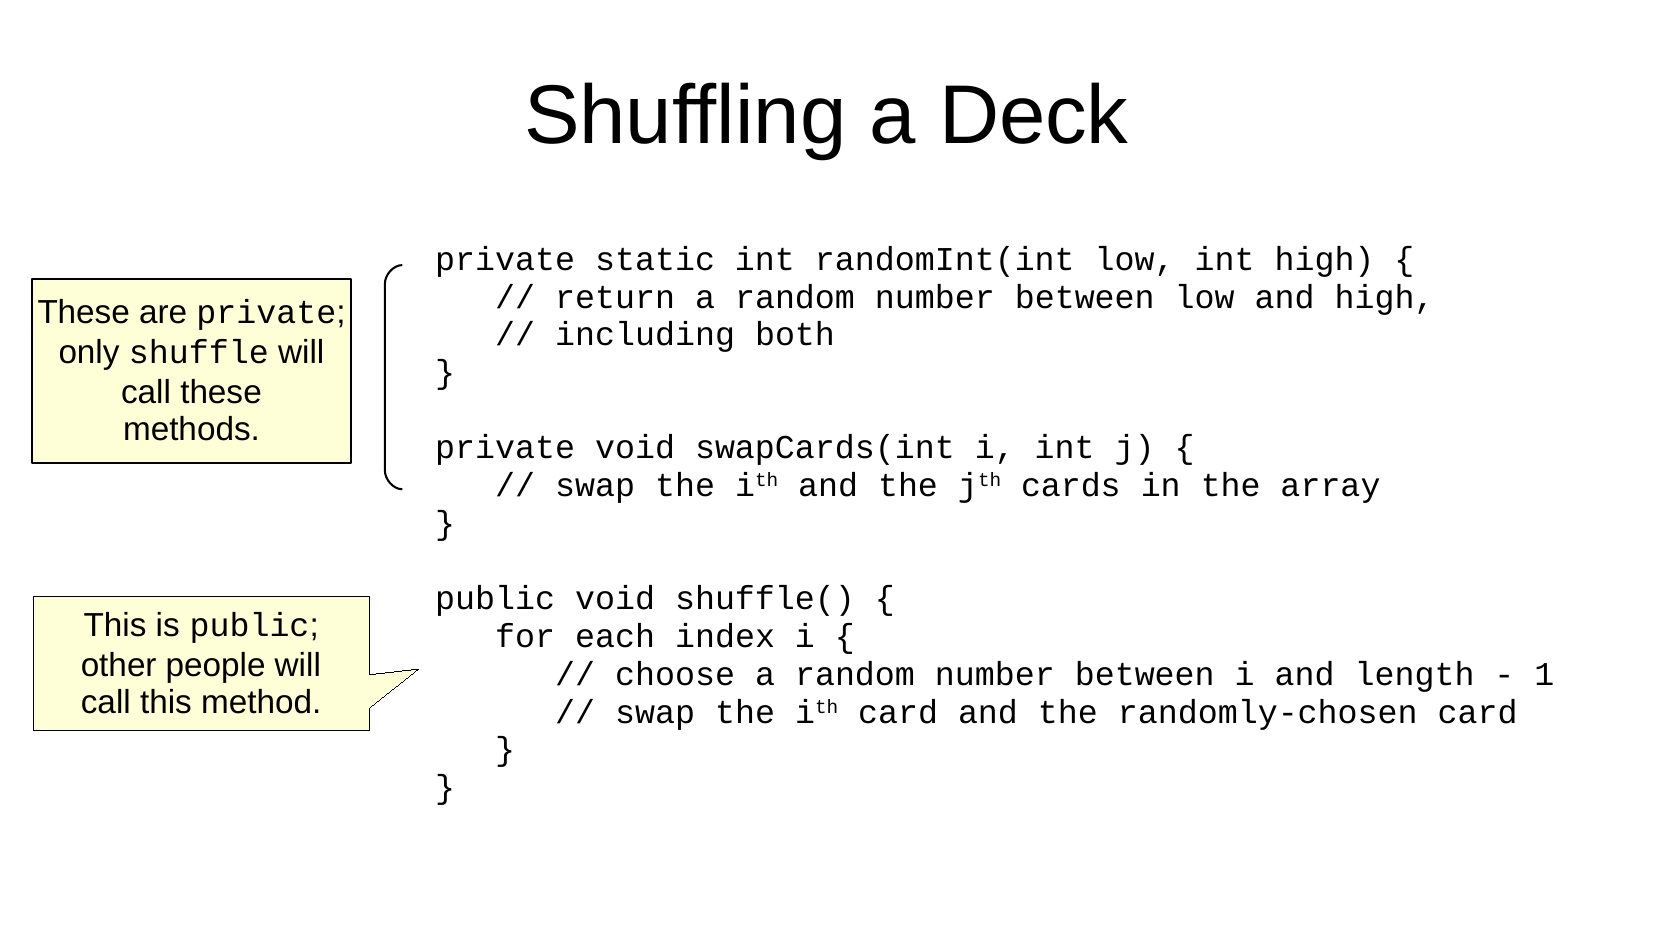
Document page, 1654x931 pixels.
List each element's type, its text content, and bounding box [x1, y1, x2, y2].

title Shuffling a Deck [82, 37, 1571, 193]
text_box private static int randomInt(int low, int high) { // return a random number between low and high, // including both } private void swapCards(int i, int j) { // swap the ith and the jth cards in the array } public void shuffle() { for each index i { // choose a random number between i and length - 1 // swap the ith card and the randomly-chosen card } } [420, 235, 1570, 892]
text_box This is public; other people will call this method. [33, 596, 419, 731]
text_box These are private; only shuffle will call these methods. [32, 278, 352, 464]
